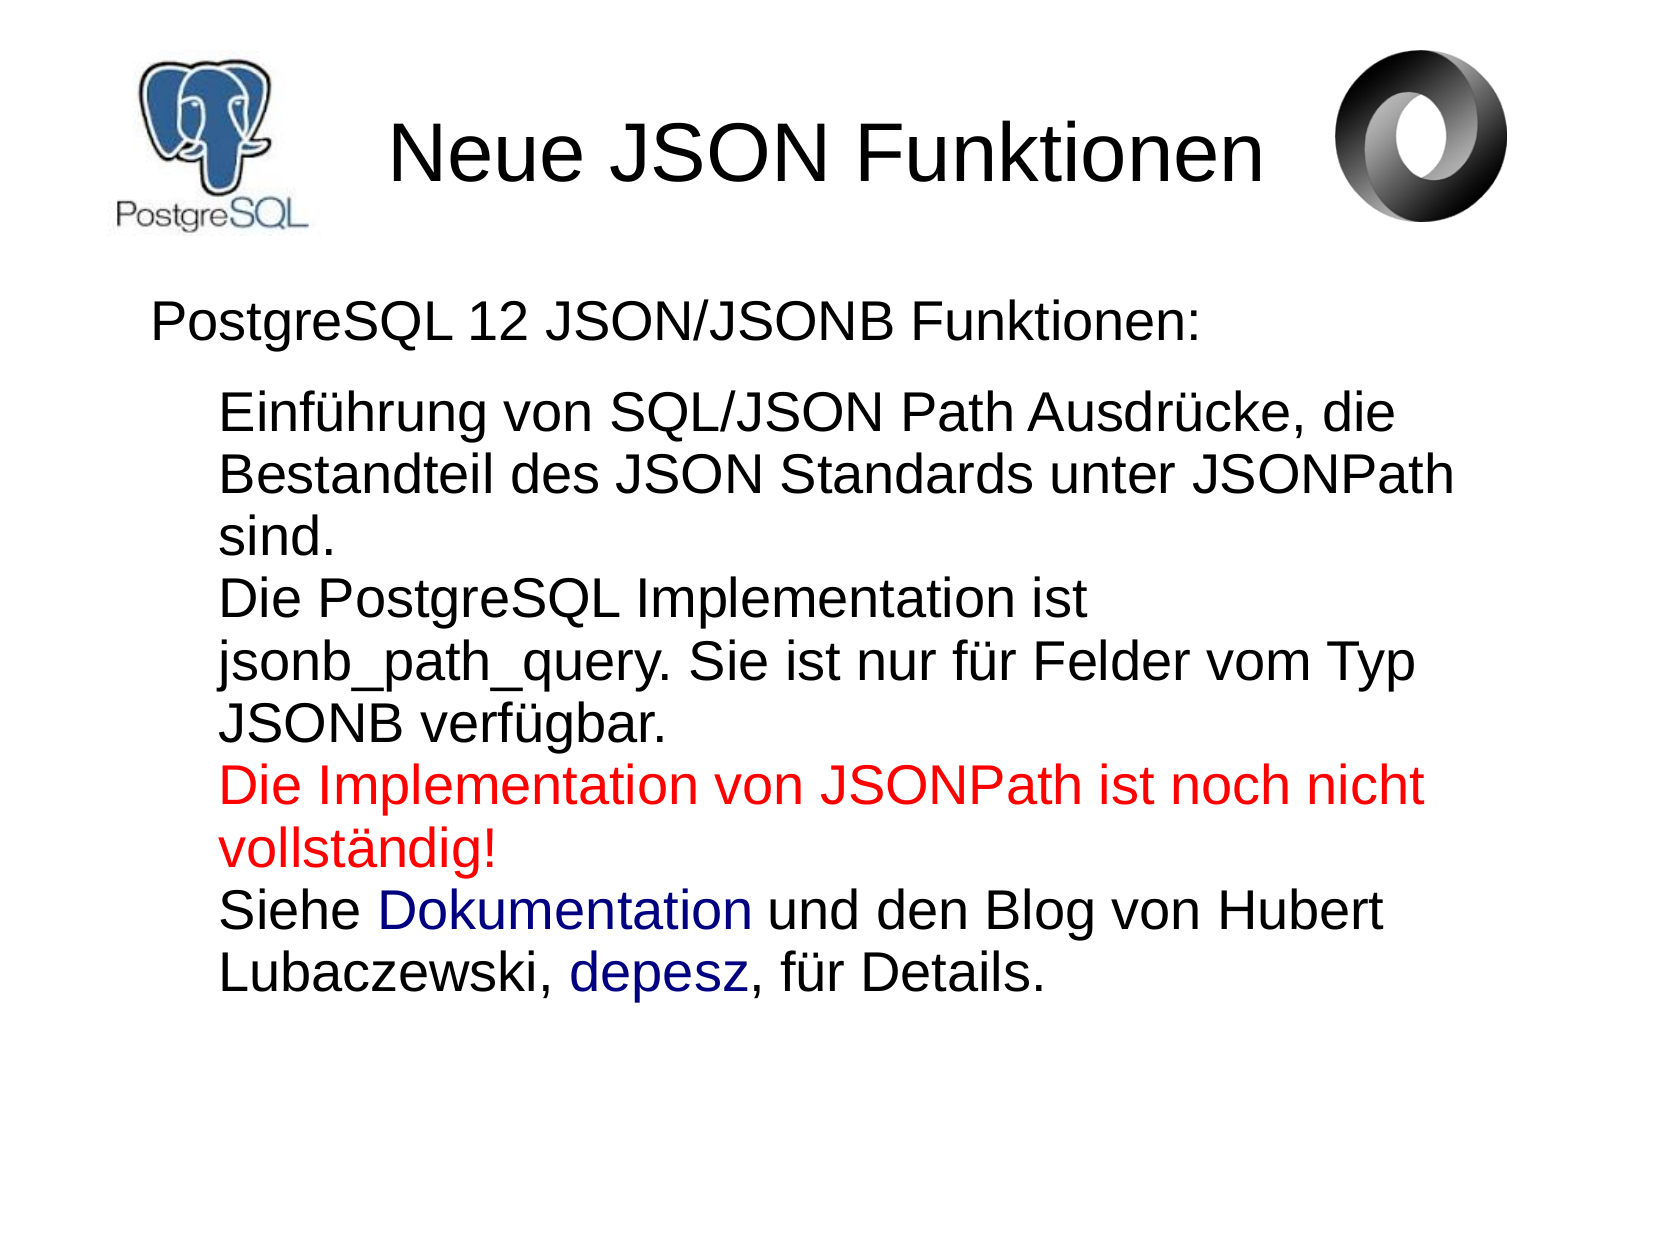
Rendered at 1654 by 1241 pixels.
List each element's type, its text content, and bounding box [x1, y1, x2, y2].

picture [58, 50, 356, 237]
list PostgreSQL 12 JSON/JSONB Funktionen: Einführung von SQL/JSON Path Ausdrücke, die Bestandteil des JSON Standards unter JSONPath sind. Die PostgreSQL Implementation ist jsonb_path_query. Sie ist nur für Felder vom Typ JSONB verfügbar. Die Implementation von JSONPath ist noch nicht vollständig! Siehe Dokumentation und den Blog von Hubert Lubaczewski, depesz, für Details. [82, 290, 1538, 1010]
picture [1335, 50, 1507, 222]
title Neue JSON Funktionen [82, 49, 1571, 257]
